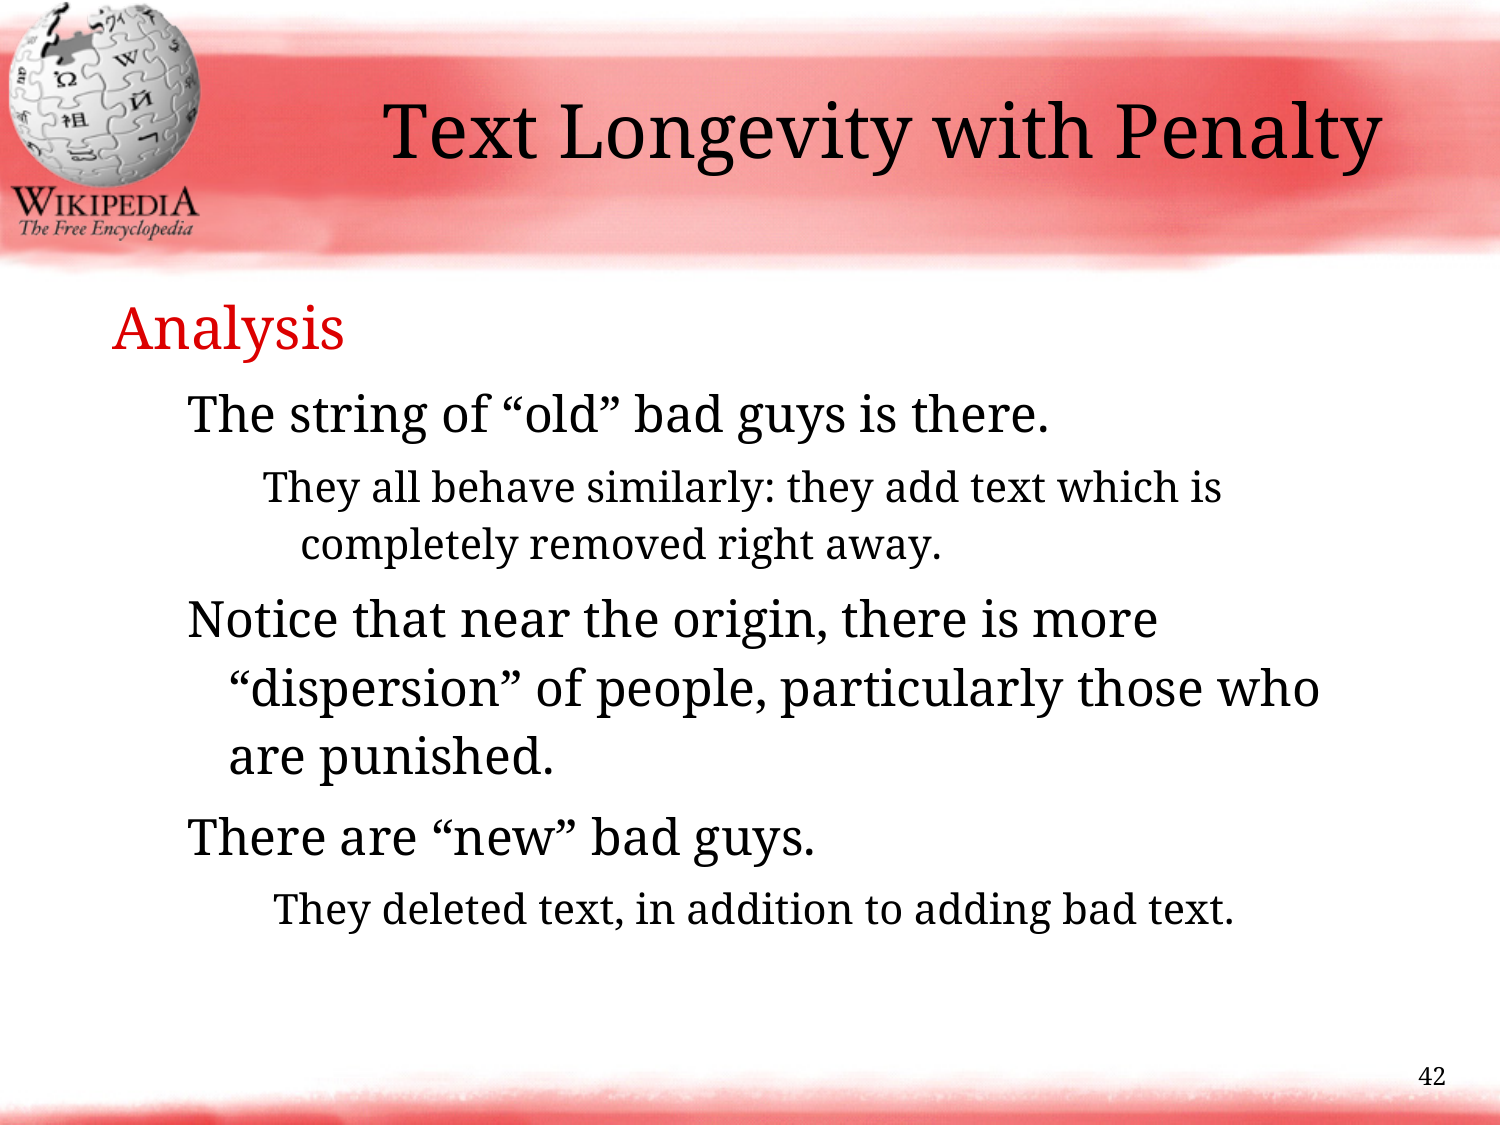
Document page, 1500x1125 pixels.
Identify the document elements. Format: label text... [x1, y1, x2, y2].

picture [0, 0, 1500, 1125]
title Text Longevity with Penalty [112, 37, 1385, 222]
list Analysis The string of “old” bad guys is there. They all behave similarly: they add text which is completely removed right away. Notice that near the origin, there is more “dispersion” of people, particularly those who are punished. There are “new” bad guys. They deleted text, in addition to adding bad text. [112, 287, 1385, 1033]
